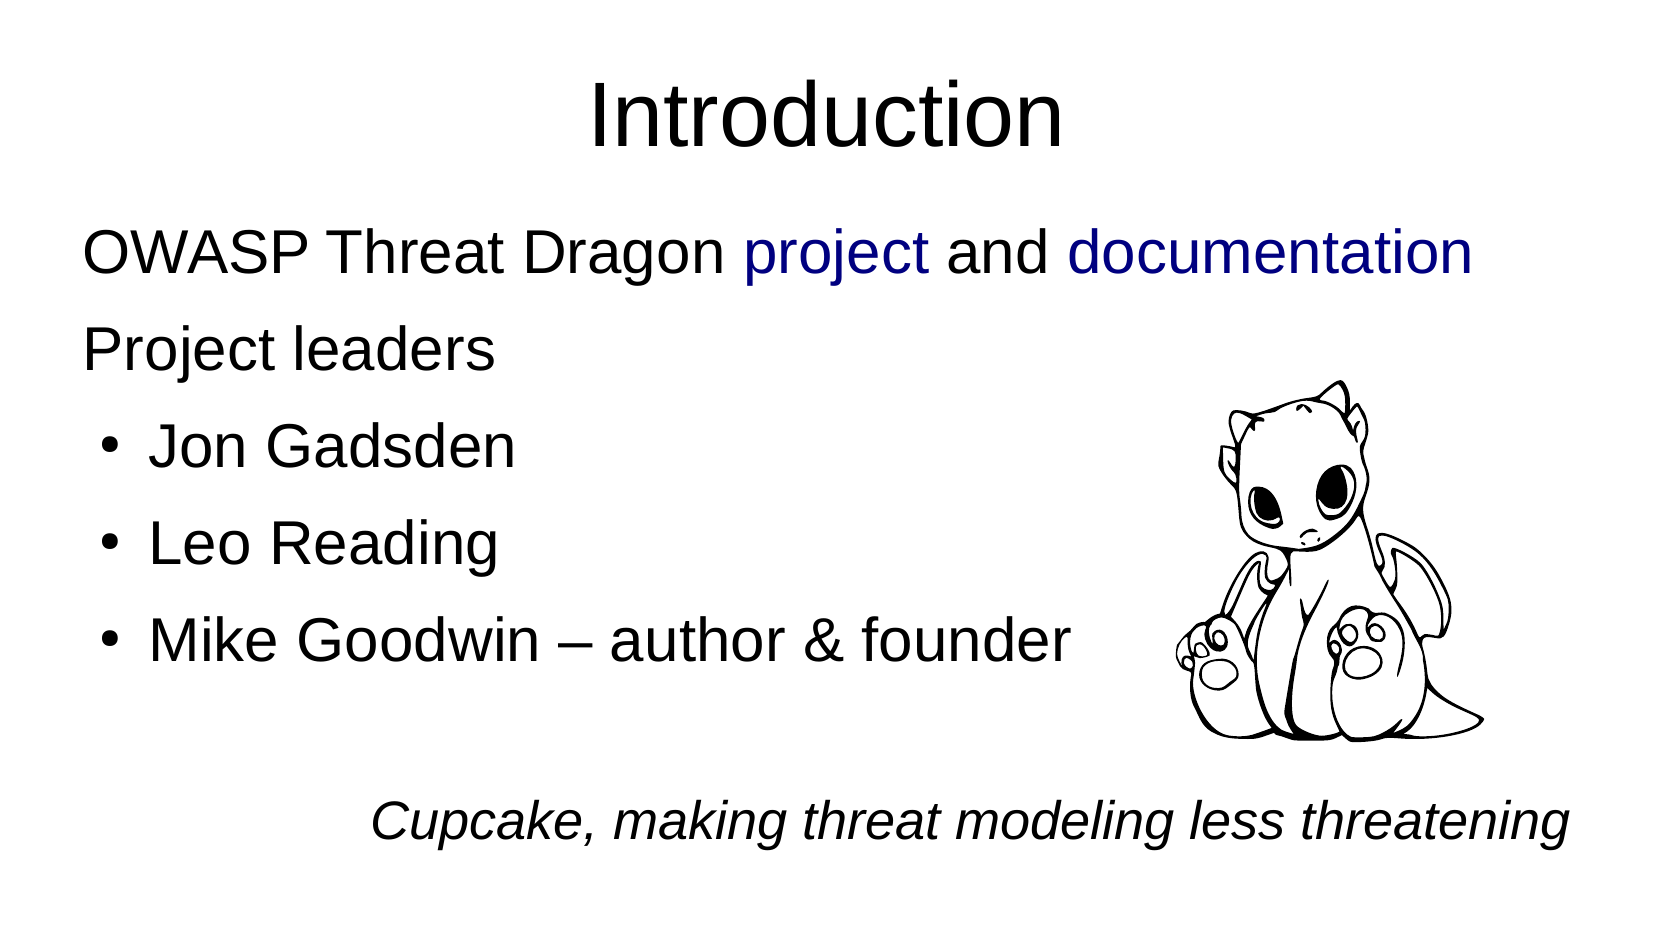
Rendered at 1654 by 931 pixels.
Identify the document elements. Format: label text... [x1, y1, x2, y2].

title Introduction [82, 37, 1571, 193]
picture [1162, 375, 1538, 751]
list OWASP Threat Dragon project and documentation Project leaders Jon Gadsden Leo Reading Mike Goodwin – author & founder Cupcake, making threat modeling less threatening [82, 217, 1571, 863]
